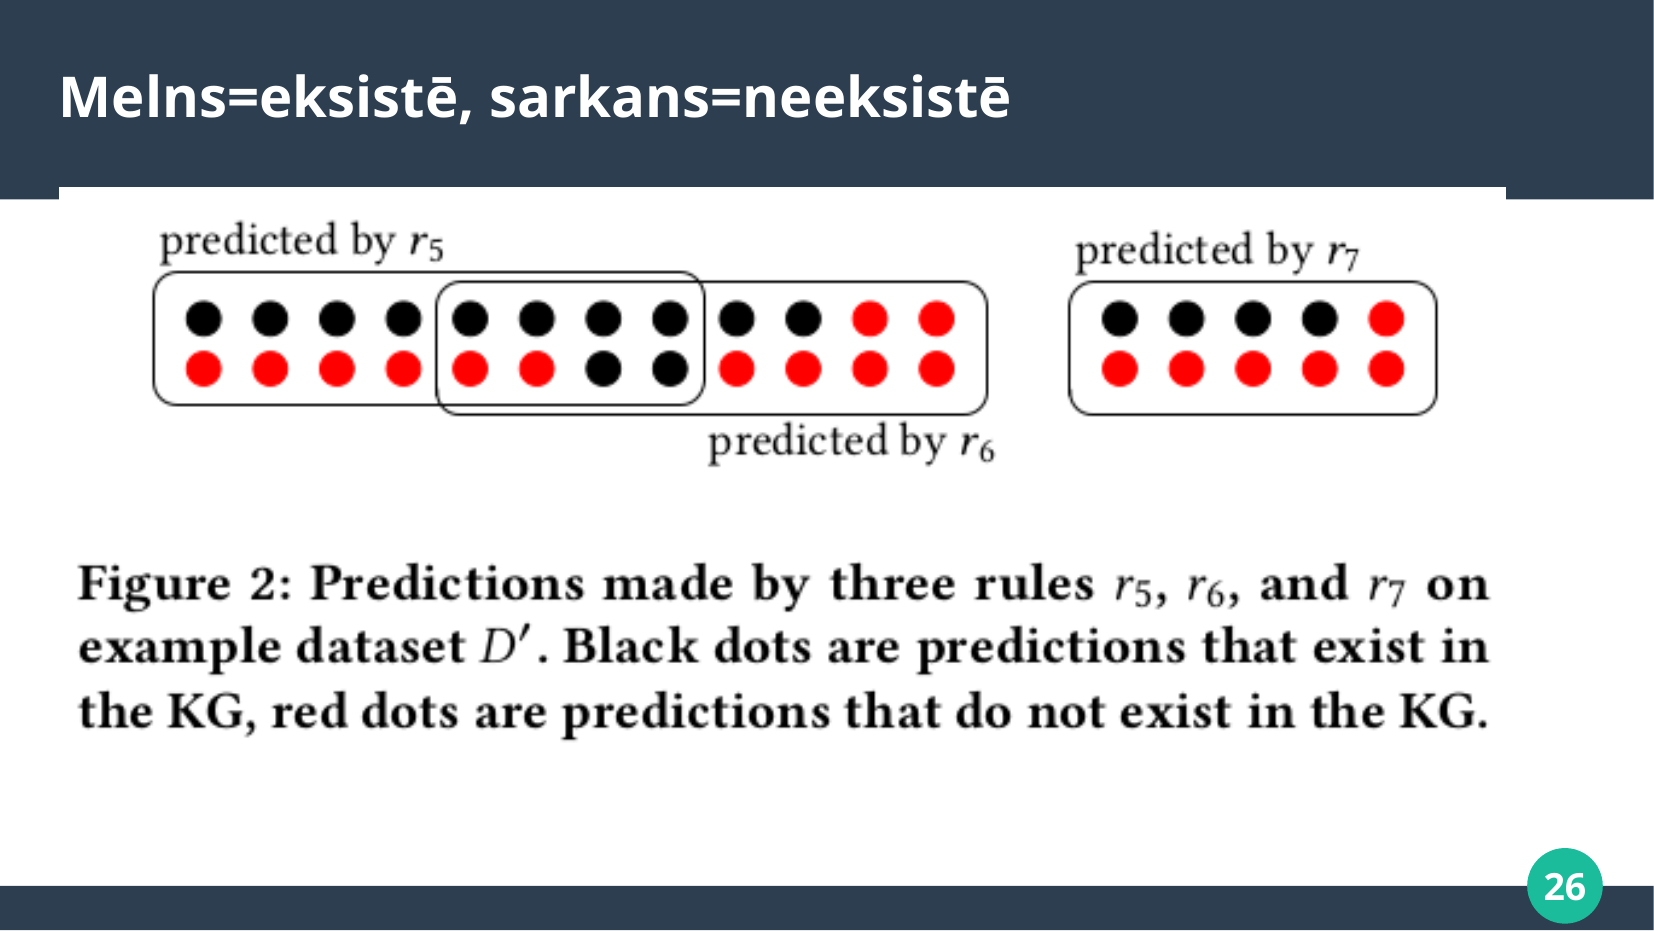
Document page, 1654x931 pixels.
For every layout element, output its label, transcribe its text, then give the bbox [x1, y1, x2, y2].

picture [59, 187, 1506, 751]
title Melns=eksistē, sarkans=neeksistē [59, 37, 1595, 155]
